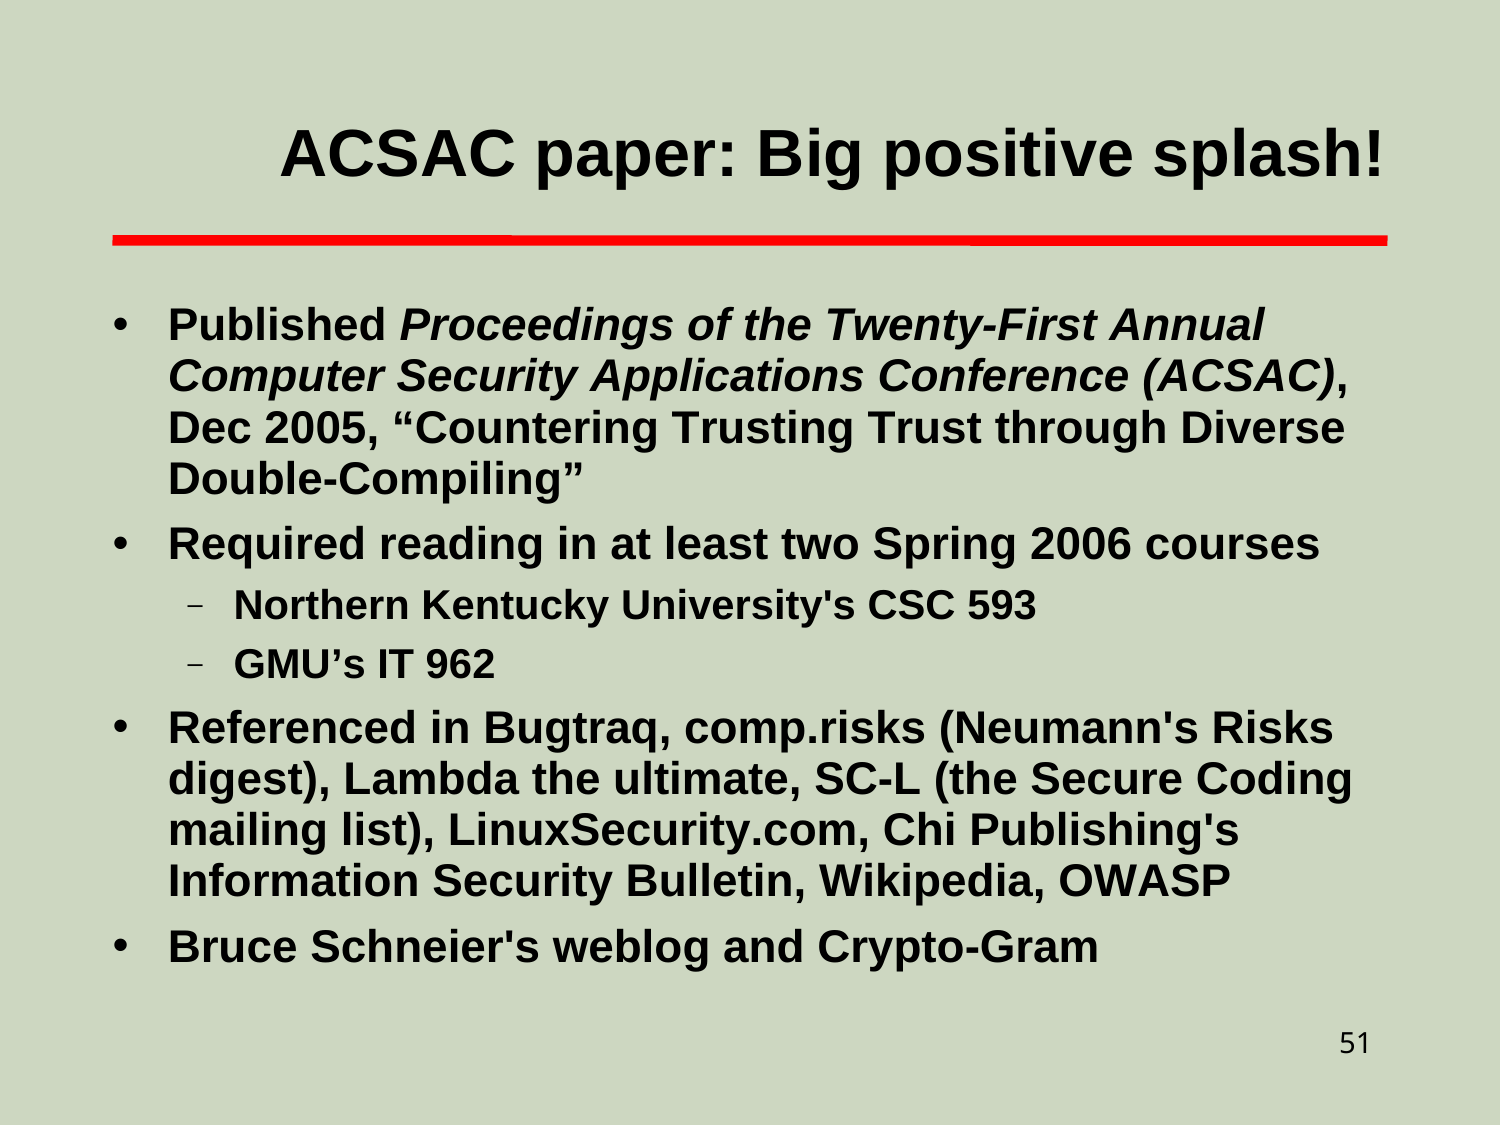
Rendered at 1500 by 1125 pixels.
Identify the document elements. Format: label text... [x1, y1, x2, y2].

title ACSAC paper: Big positive splash! [124, 117, 1387, 192]
list Published Proceedings of the Twenty-First Annual Computer Security Applications Conference (ACSAC), Dec 2005, “Countering Trusting Trust through Diverse Double-Compiling” Required reading in at least two Spring 2006 courses Northern Kentucky University's CSC 593 GMU’s IT 962 Referenced in Bugtraq, comp.risks (Neumann's Risks digest), Lambda the ultimate, SC-L (the Secure Coding mailing list), LinuxSecurity.com, Chi Publishing's Information Security Bulletin, Wikipedia, OWASP Bruce Schneier's weblog and Crypto-Gram [112, 299, 1387, 973]
